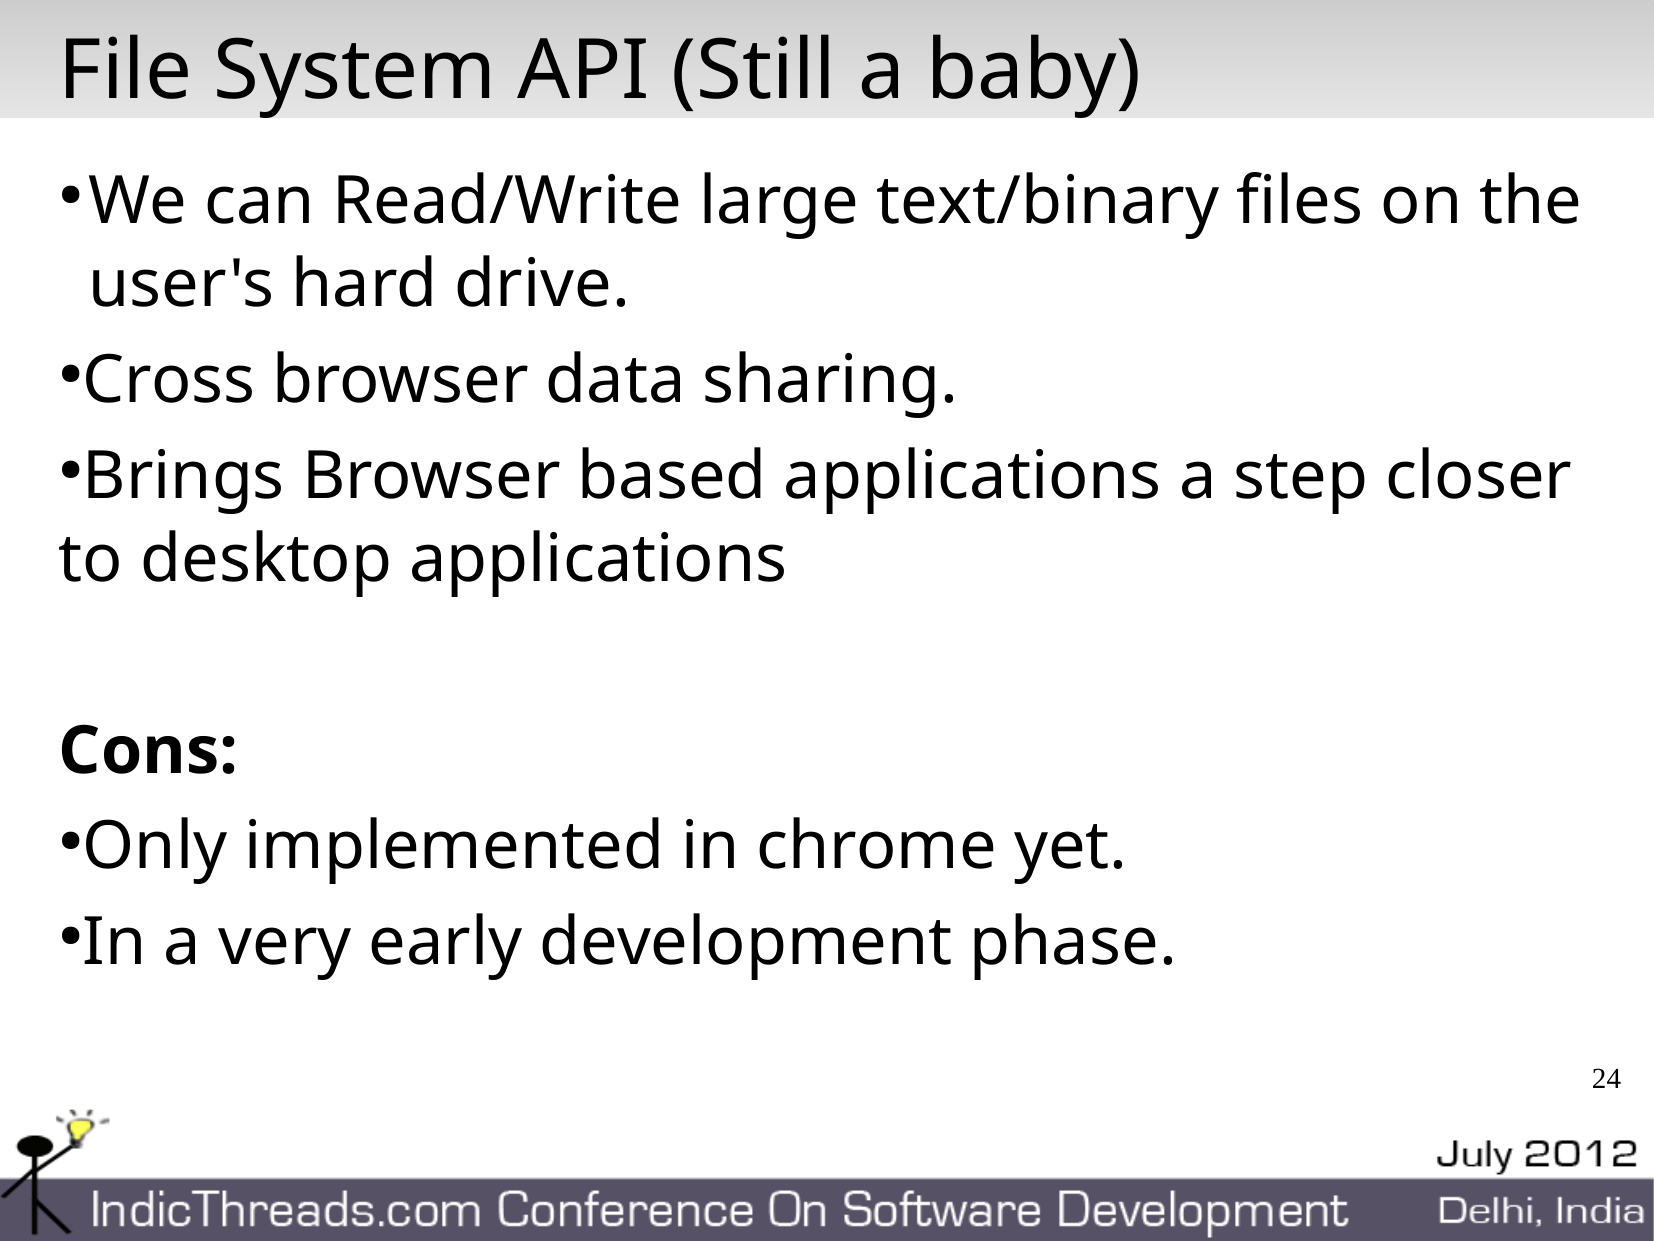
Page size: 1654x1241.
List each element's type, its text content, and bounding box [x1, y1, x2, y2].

picture [0, 118, 1654, 1241]
title File System API (Still a baby) [59, 11, 1592, 116]
list We can Read/Write large text/binary files on the user's hard drive. Cross browser data sharing. Brings Browser based applications a step closer to desktop applications Cons: Only implemented in chrome yet. In a very early development phase. [59, 153, 1592, 1096]
